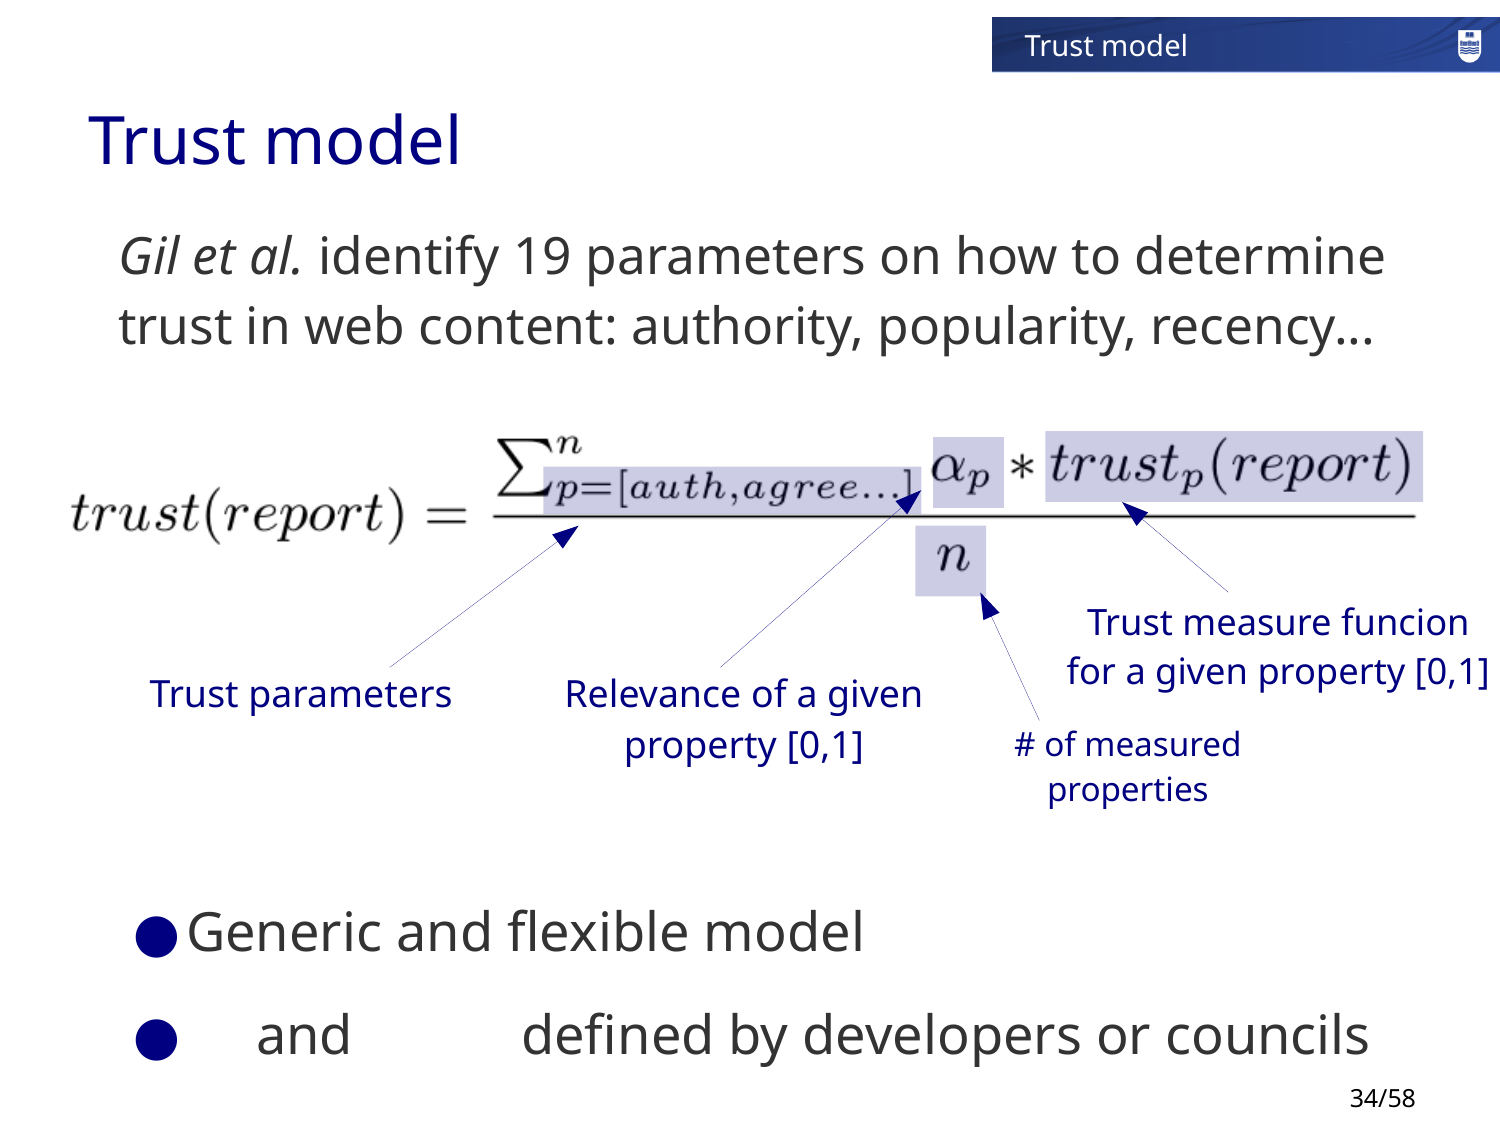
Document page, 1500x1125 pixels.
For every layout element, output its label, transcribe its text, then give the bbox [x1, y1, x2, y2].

text_box # of measured properties [944, 720, 1312, 885]
text_box [543, 466, 922, 514]
text_box Relevance of a given property [0,1] [561, 667, 928, 833]
text_box Trust measure funcion for a given property [0,1] [1062, 596, 1495, 697]
title Trust model [2, 99, 1365, 177]
text_box Trust parameters [141, 667, 461, 721]
picture [992, 17, 1500, 73]
text_box [1045, 431, 1424, 502]
picture [35, 407, 1453, 593]
text_box Gil et al. identify 19 parameters on how to determine trust in web content: authority, popularity, recency... [118, 219, 1465, 361]
text_box Trust model [1009, 17, 1483, 67]
text_box [933, 437, 1004, 508]
text_box [915, 525, 987, 597]
list Generic and flexible model and defined by developers or councils [100, 885, 1500, 1125]
